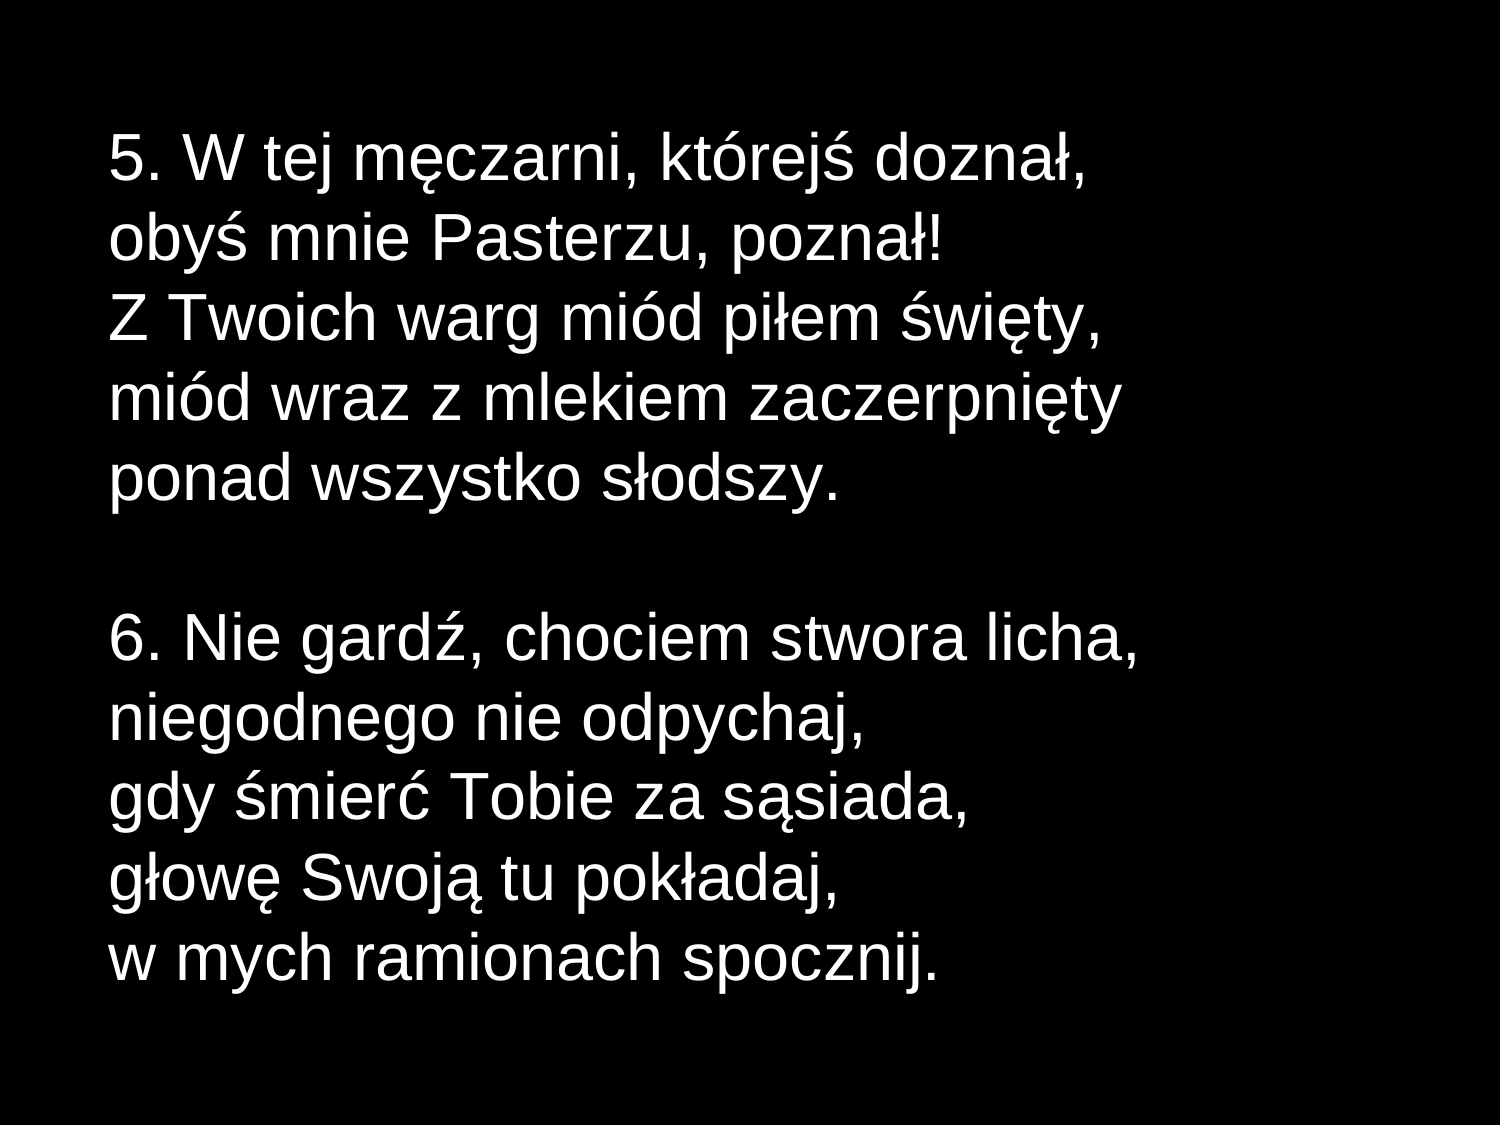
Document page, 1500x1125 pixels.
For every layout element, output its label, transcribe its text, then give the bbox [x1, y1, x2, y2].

text_box 5. W tej męczarni, którejś doznał, obyś mnie Pasterzu, poznał! Z Twoich warg miód piłem święty, miód wraz z mlekiem zaczerpnięty ponad wszystko słodszy. 6. Nie gardź, chociem stwora licha, niegodnego nie odpychaj, gdy śmierć Tobie za sąsiada, głowę Swoją tu pokładaj, w mych ramionach spocznij. [93, 105, 1465, 1001]
